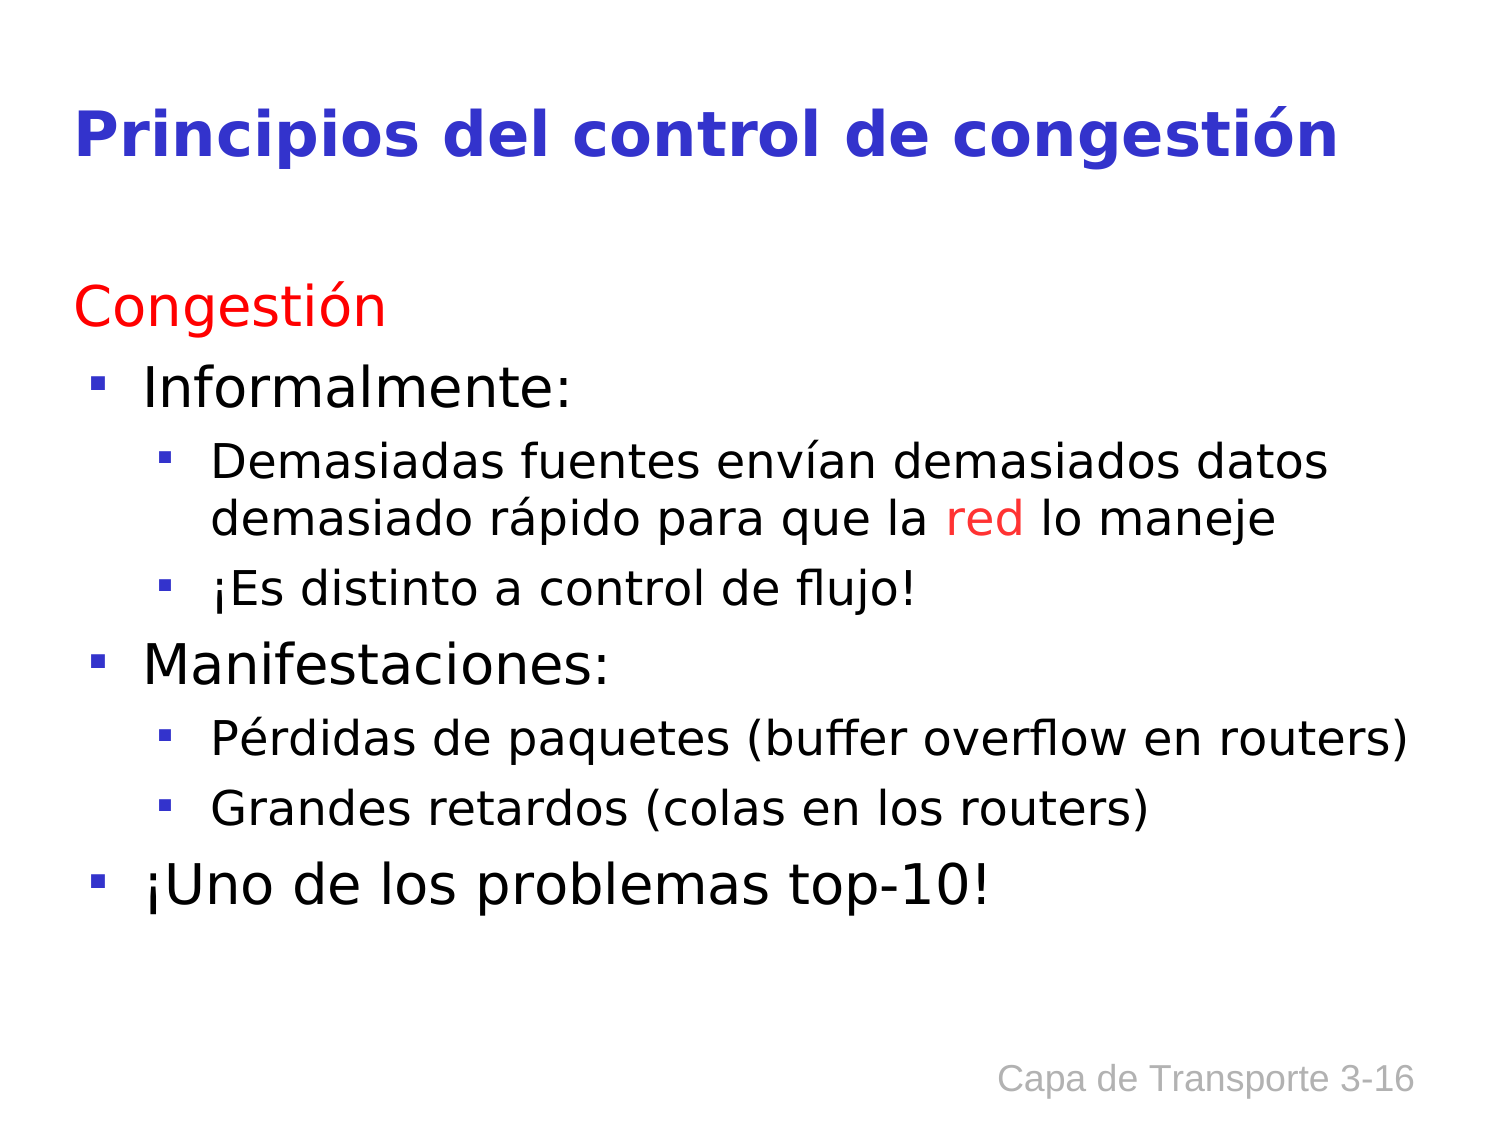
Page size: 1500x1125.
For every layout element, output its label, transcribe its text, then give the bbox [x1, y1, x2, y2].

title Principios del control de congestión [59, 37, 1430, 225]
list Congestión Informalmente: Demasiadas fuentes envían demasiados datos demasiado rápido para que la red lo maneje ¡Es distinto a control de flujo! Manifestaciones: Pérdidas de paquetes (buffer overflow en routers) Grandes retardos (colas en los routers) ¡Uno de los problemas top-10! [59, 262, 1430, 1047]
